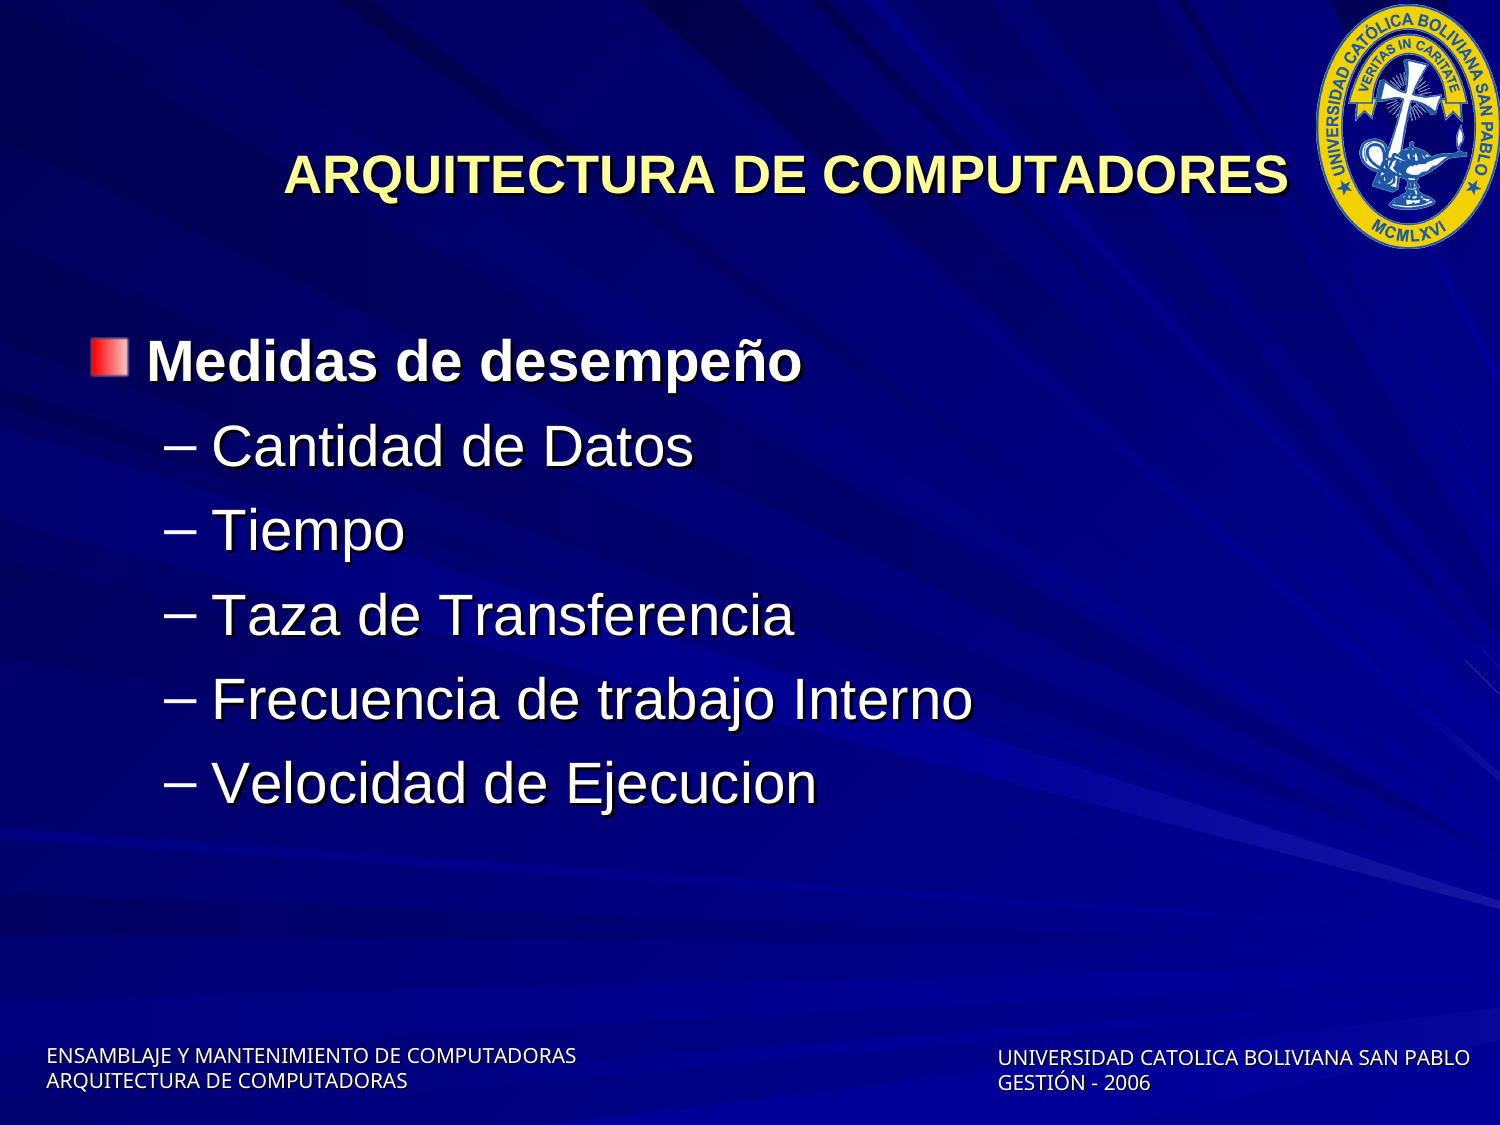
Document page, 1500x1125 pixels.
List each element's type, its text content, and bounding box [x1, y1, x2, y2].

list Medidas de desempeño Cantidad de Datos Tiempo Taza de Transferencia Frecuencia de trabajo Interno Velocidad de Ejecucion [75, 316, 1426, 939]
text_box ARQUITECTURA DE COMPUTADORES [112, 78, 1463, 266]
picture [1316, 4, 1500, 249]
